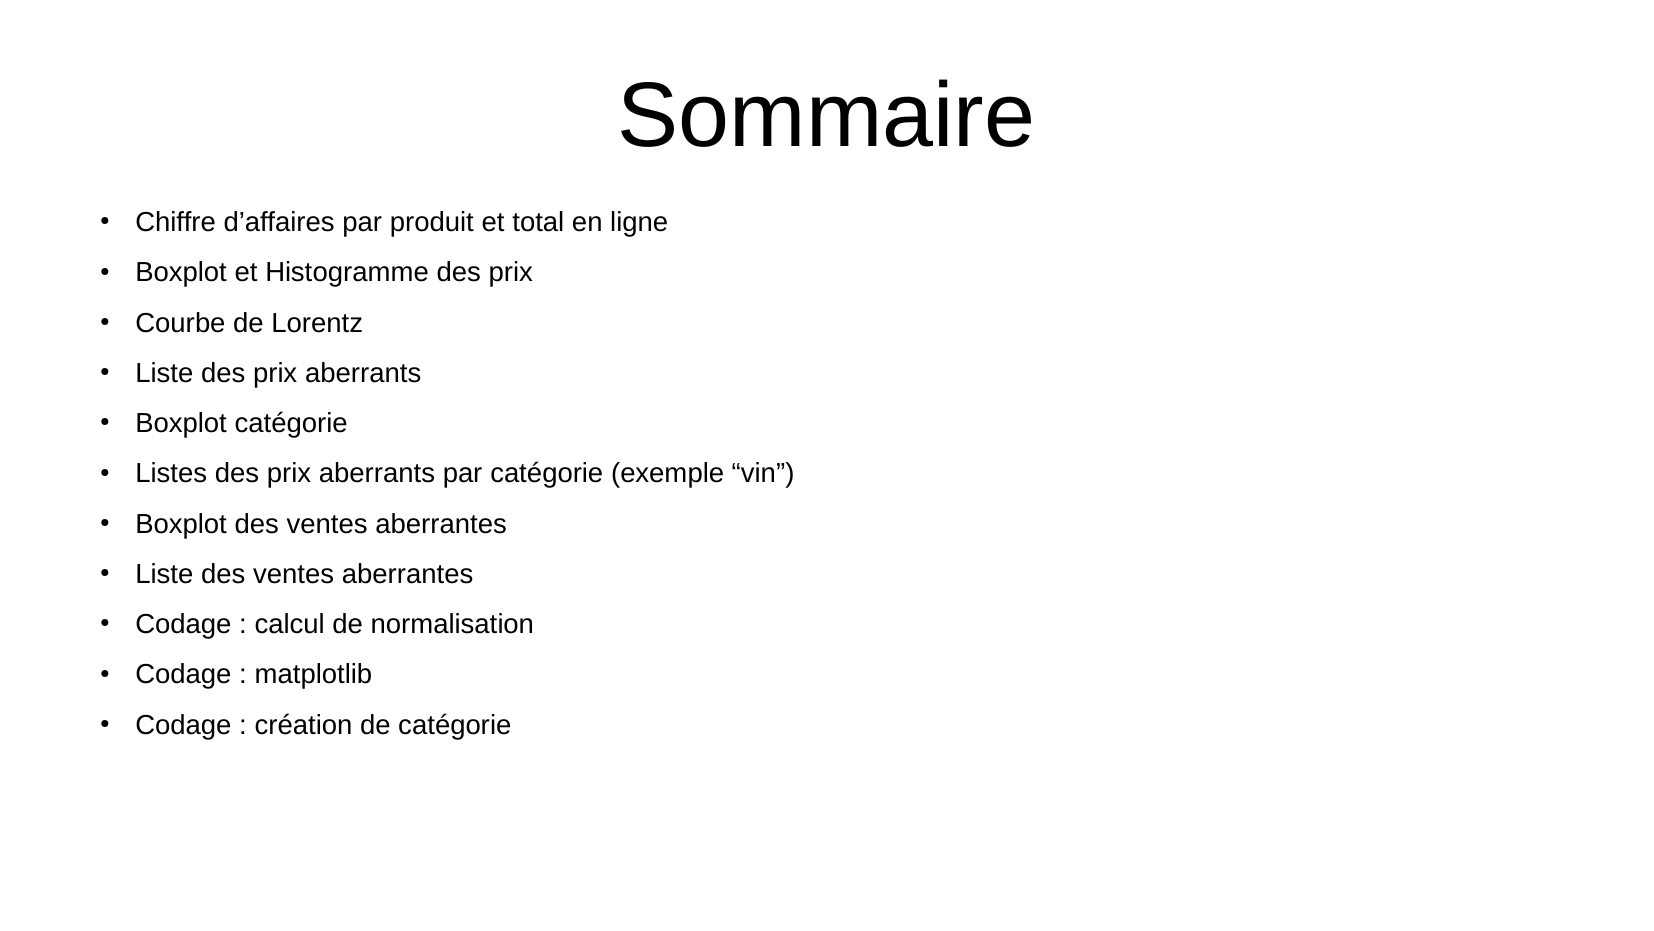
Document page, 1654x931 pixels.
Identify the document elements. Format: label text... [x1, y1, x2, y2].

list Chiffre d’affaires par produit et total en ligne Boxplot et Histogramme des prix Courbe de Lorentz Liste des prix aberrants Boxplot catégorie Listes des prix aberrants par catégorie (exemple “vin”) Boxplot des ventes aberrantes Liste des ventes aberrantes Codage : calcul de normalisation Codage : matplotlib Codage : création de catégorie [88, 206, 1577, 747]
title Sommaire [82, 37, 1571, 193]
